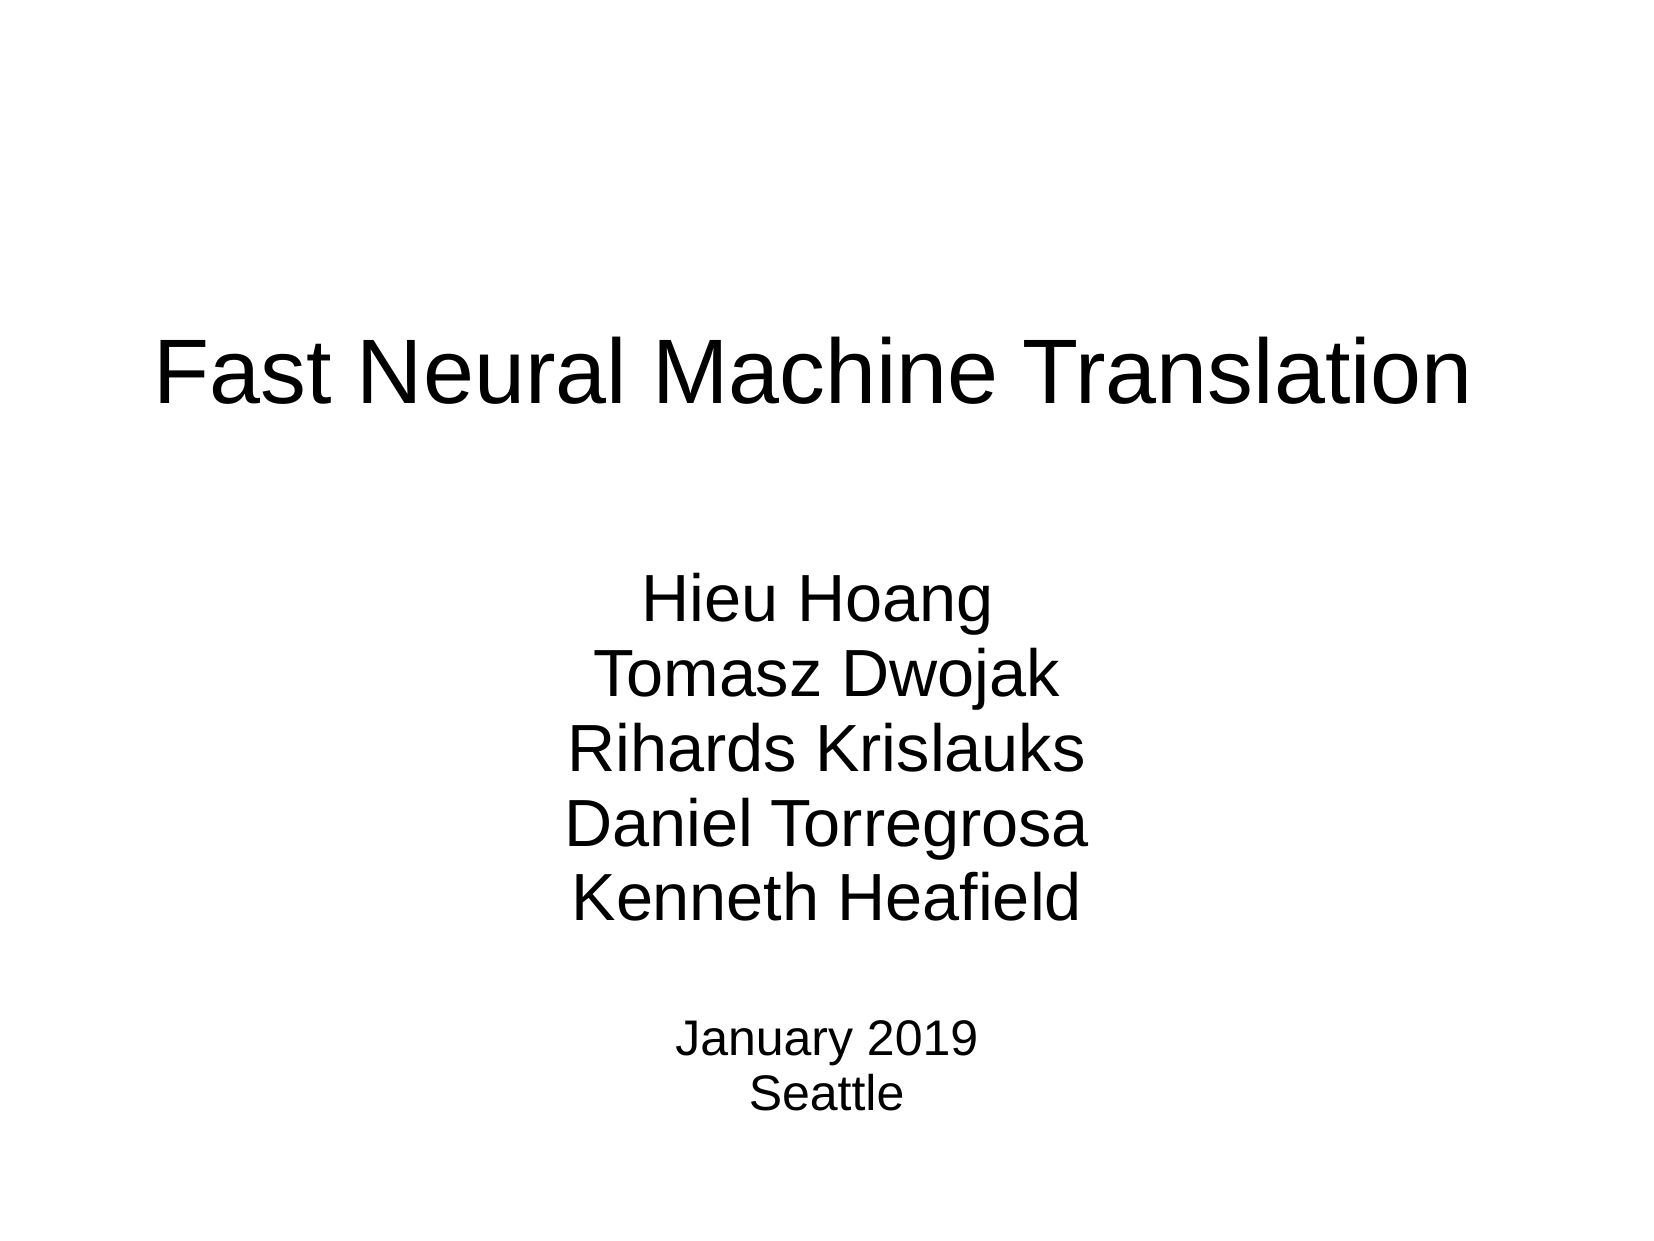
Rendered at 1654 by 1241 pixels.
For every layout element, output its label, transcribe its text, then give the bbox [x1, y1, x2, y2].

subtitle Hieu Hoang Tomasz Dwojak Rihards Krislauks Daniel Torregrosa Kenneth Heafield January 2019 Seattle [82, 561, 1571, 1122]
title Fast Neural Machine Translation [82, 267, 1571, 475]
